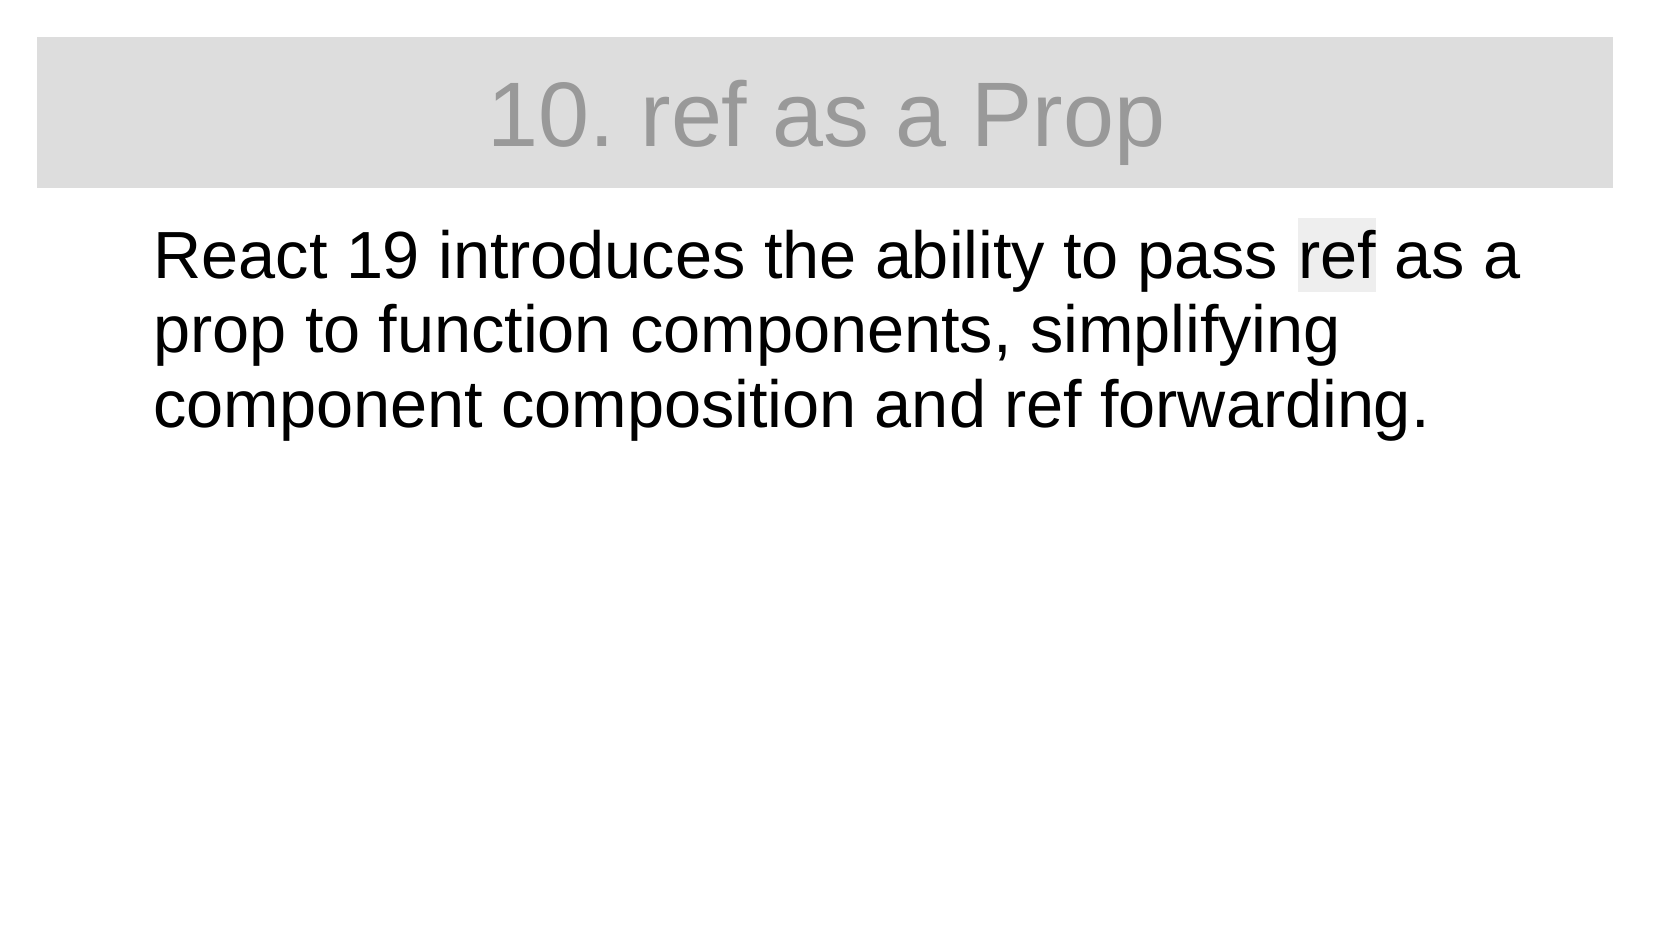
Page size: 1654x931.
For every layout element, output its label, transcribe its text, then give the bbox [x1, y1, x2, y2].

text_box [37, 37, 82, 188]
list React 19 introduces the ability to pass ref as a prop to function components, simplifying component composition and ref forwarding. [82, 217, 1571, 758]
title 10. ref as a Prop [82, 37, 1571, 193]
text_box [1571, 37, 1613, 188]
